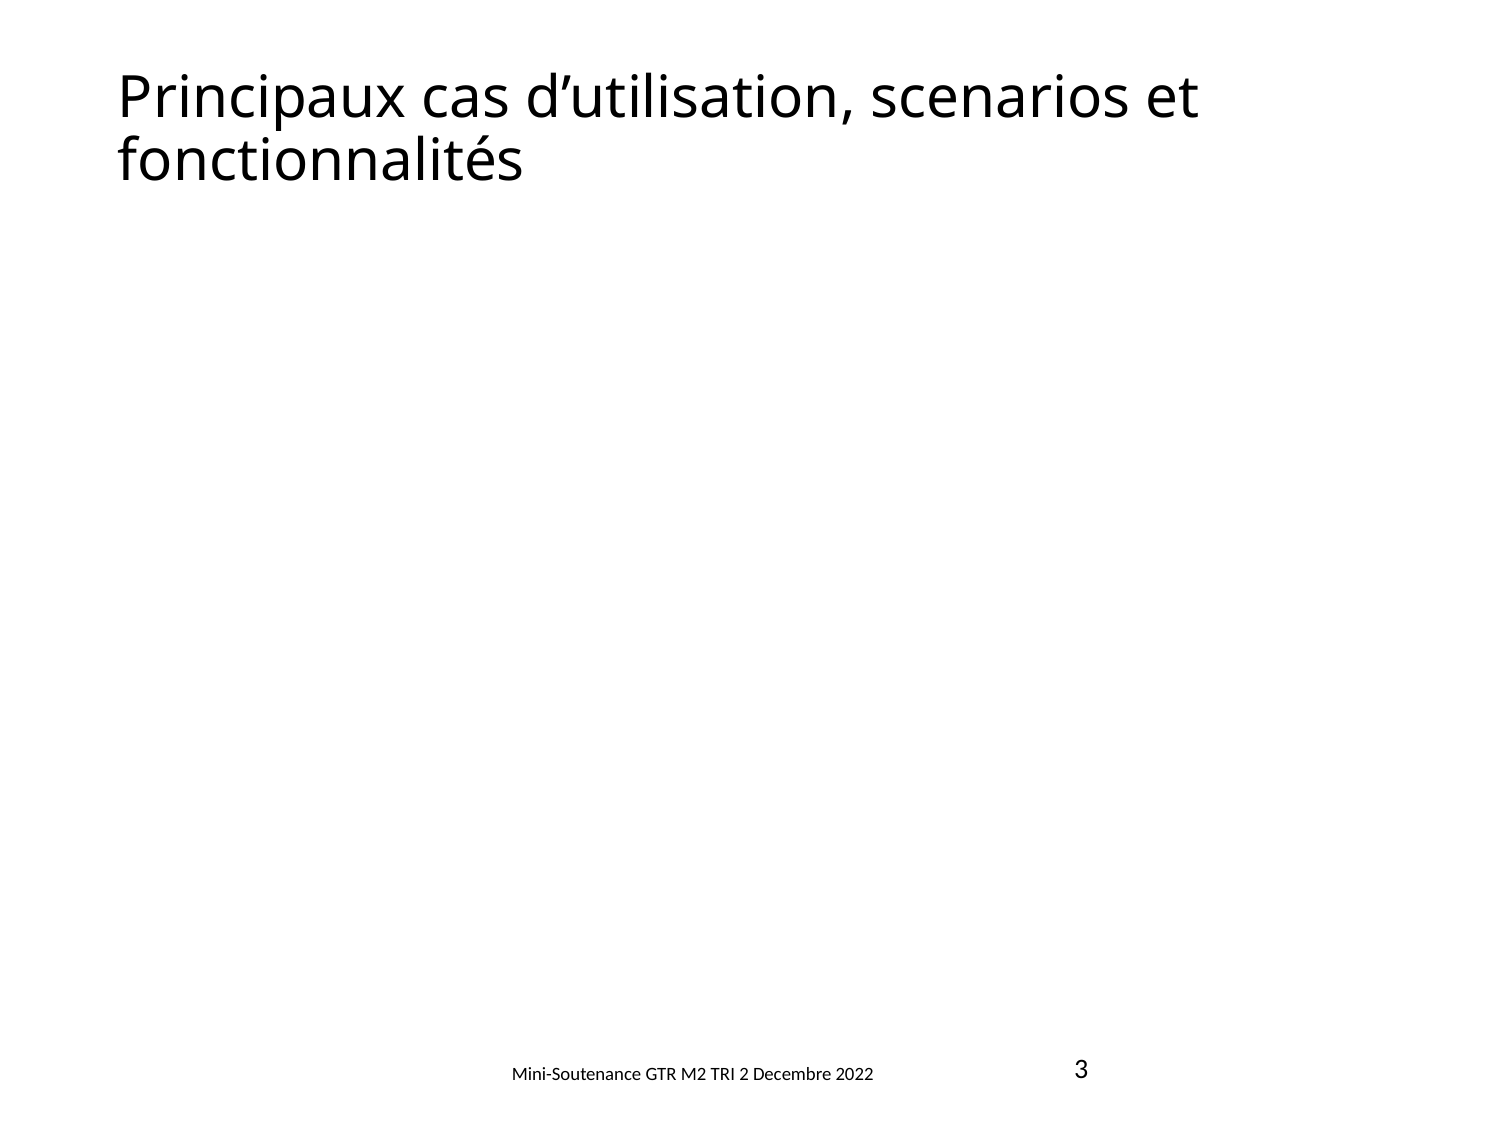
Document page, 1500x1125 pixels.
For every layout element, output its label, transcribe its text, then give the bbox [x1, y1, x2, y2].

title Principaux cas d’utilisation, scenarios et fonctionnalités [103, 59, 1397, 201]
